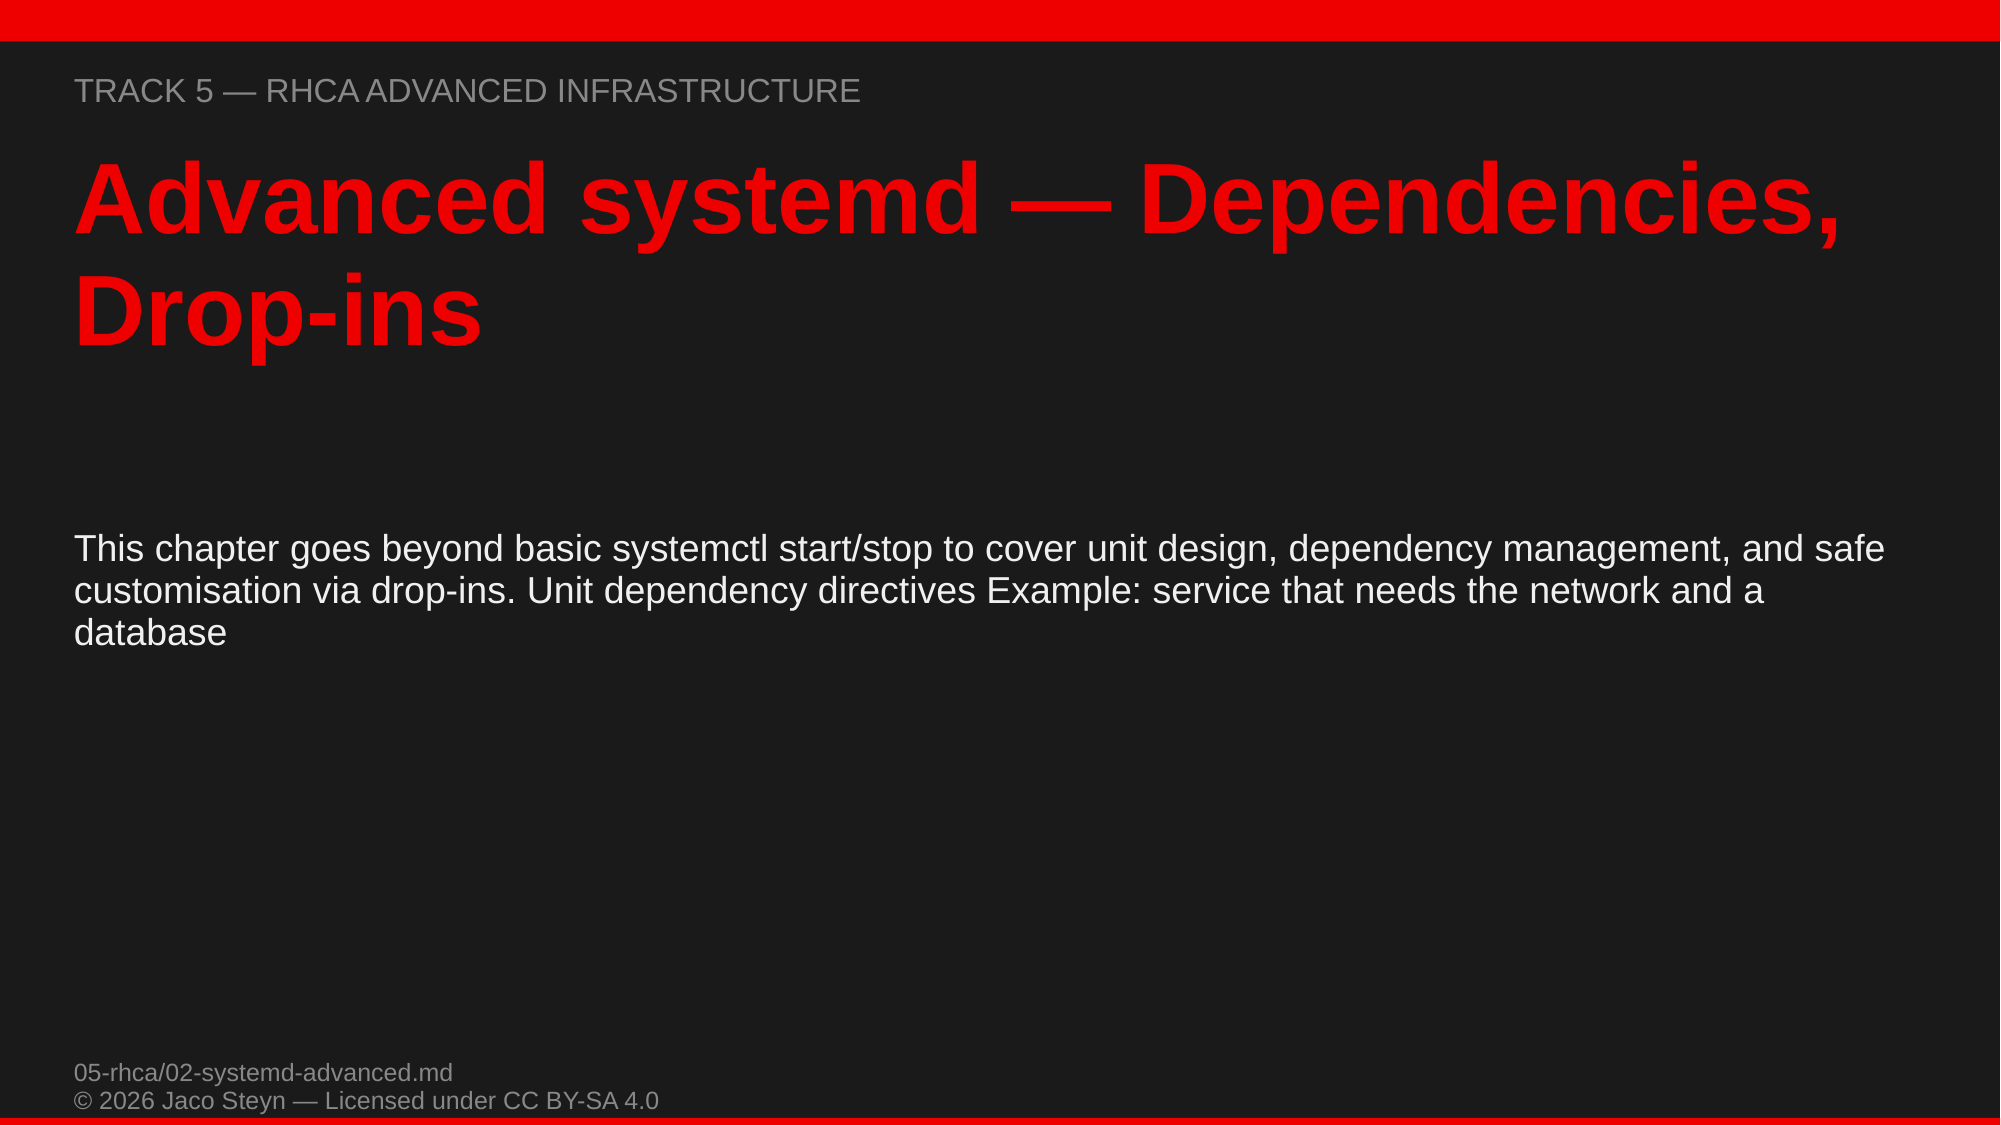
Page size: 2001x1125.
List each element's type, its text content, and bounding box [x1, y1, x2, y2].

text_box Advanced systemd — Dependencies, Drop-ins [59, 135, 1942, 461]
text_box [0, 1117, 2001, 1125]
text_box 05-rhca/02-systemd-advanced.md © 2026 Jaco Steyn — Licensed under CC BY-SA 4.0 [59, 1051, 1942, 1111]
text_box TRACK 5 — RHCA ADVANCED INFRASTRUCTURE [59, 64, 1942, 119]
text_box This chapter goes beyond basic systemctl start/stop to cover unit design, dependency management, and safe customisation via drop-ins. Unit dependency directives Example: service that needs the network and a database [59, 519, 1942, 727]
text_box [0, 0, 2001, 42]
